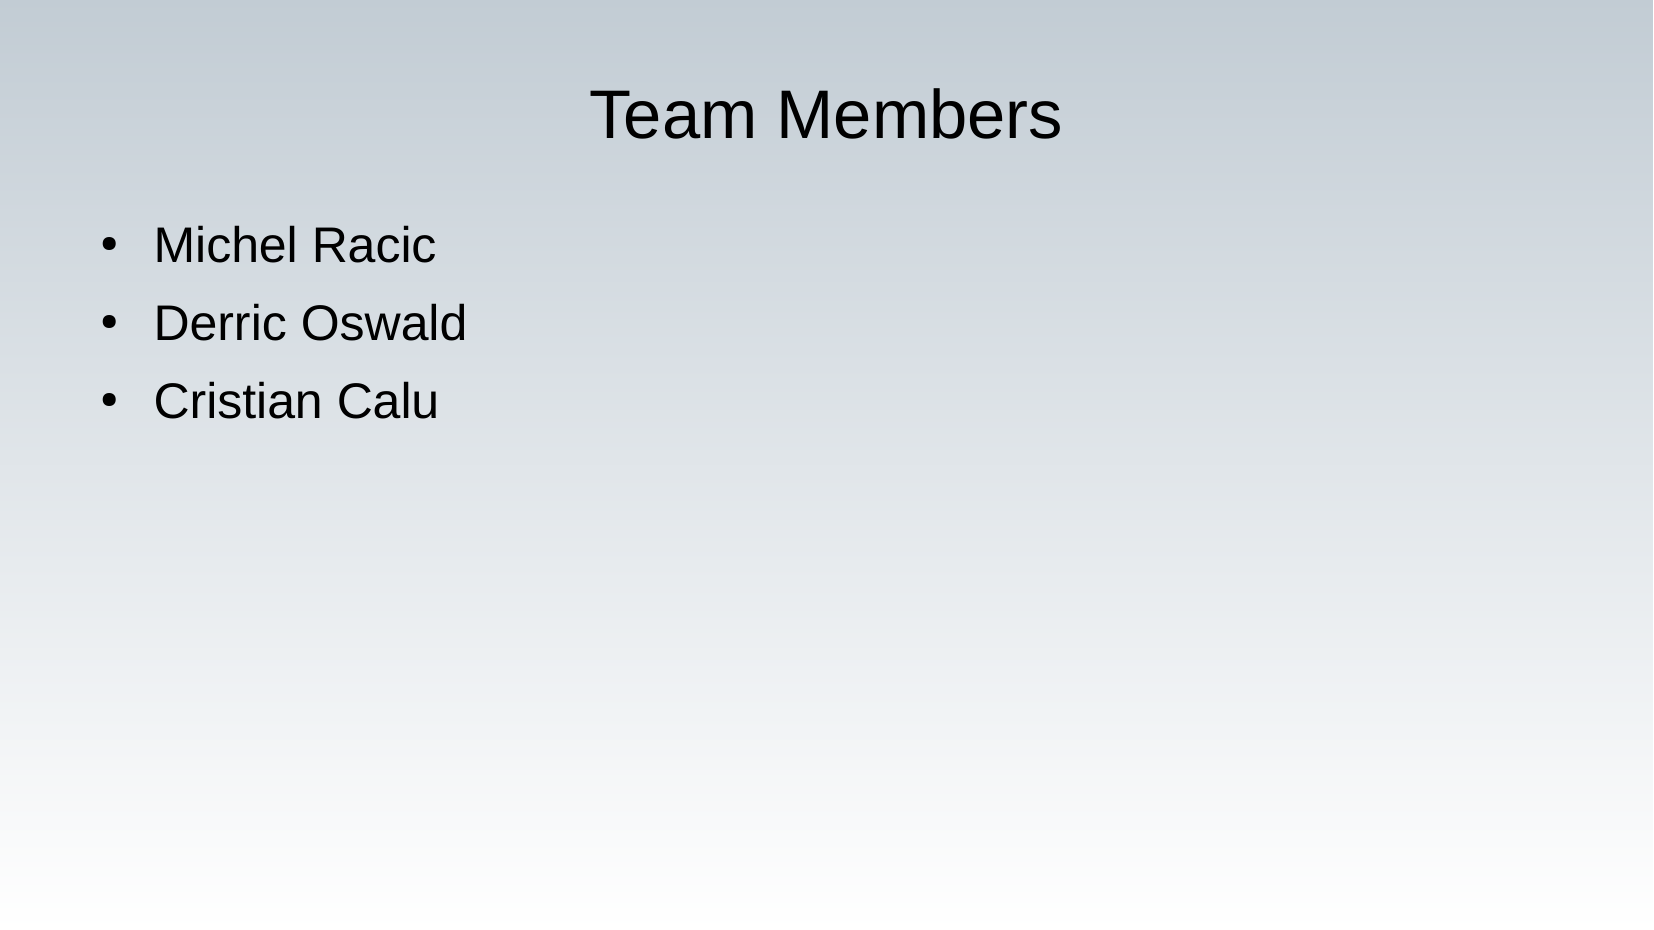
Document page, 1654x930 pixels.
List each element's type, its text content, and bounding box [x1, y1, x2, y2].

title Team Members [82, 36, 1571, 193]
list Michel Racic Derric Oswald Cristian Calu [82, 217, 1571, 757]
